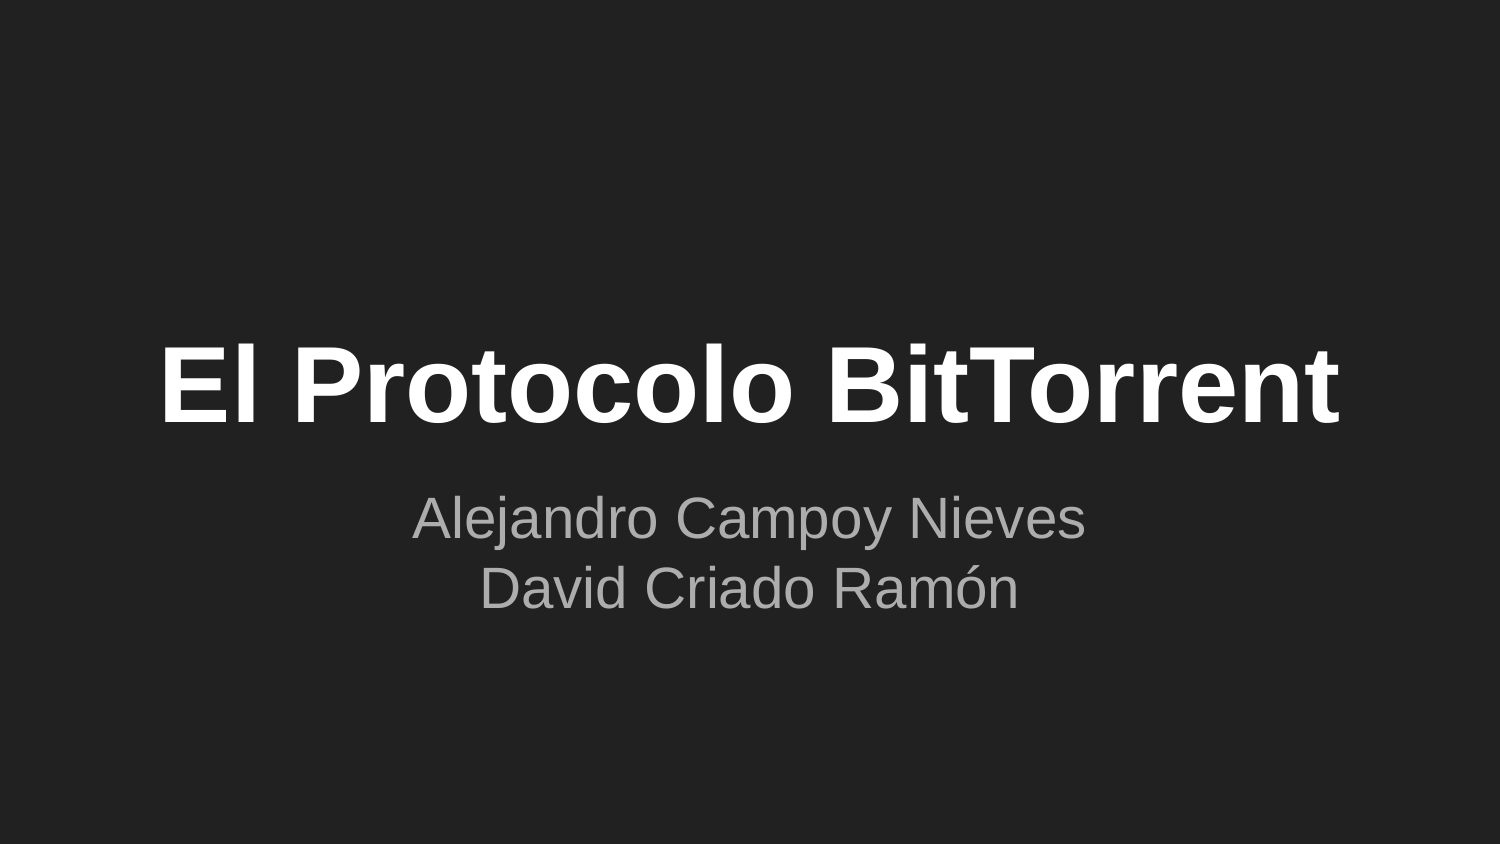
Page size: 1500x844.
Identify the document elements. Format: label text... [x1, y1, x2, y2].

title El Protocolo BitTorrent [51, 122, 1449, 459]
subtitle Alejandro Campoy Nieves David Criado Ramón [51, 464, 1449, 595]
